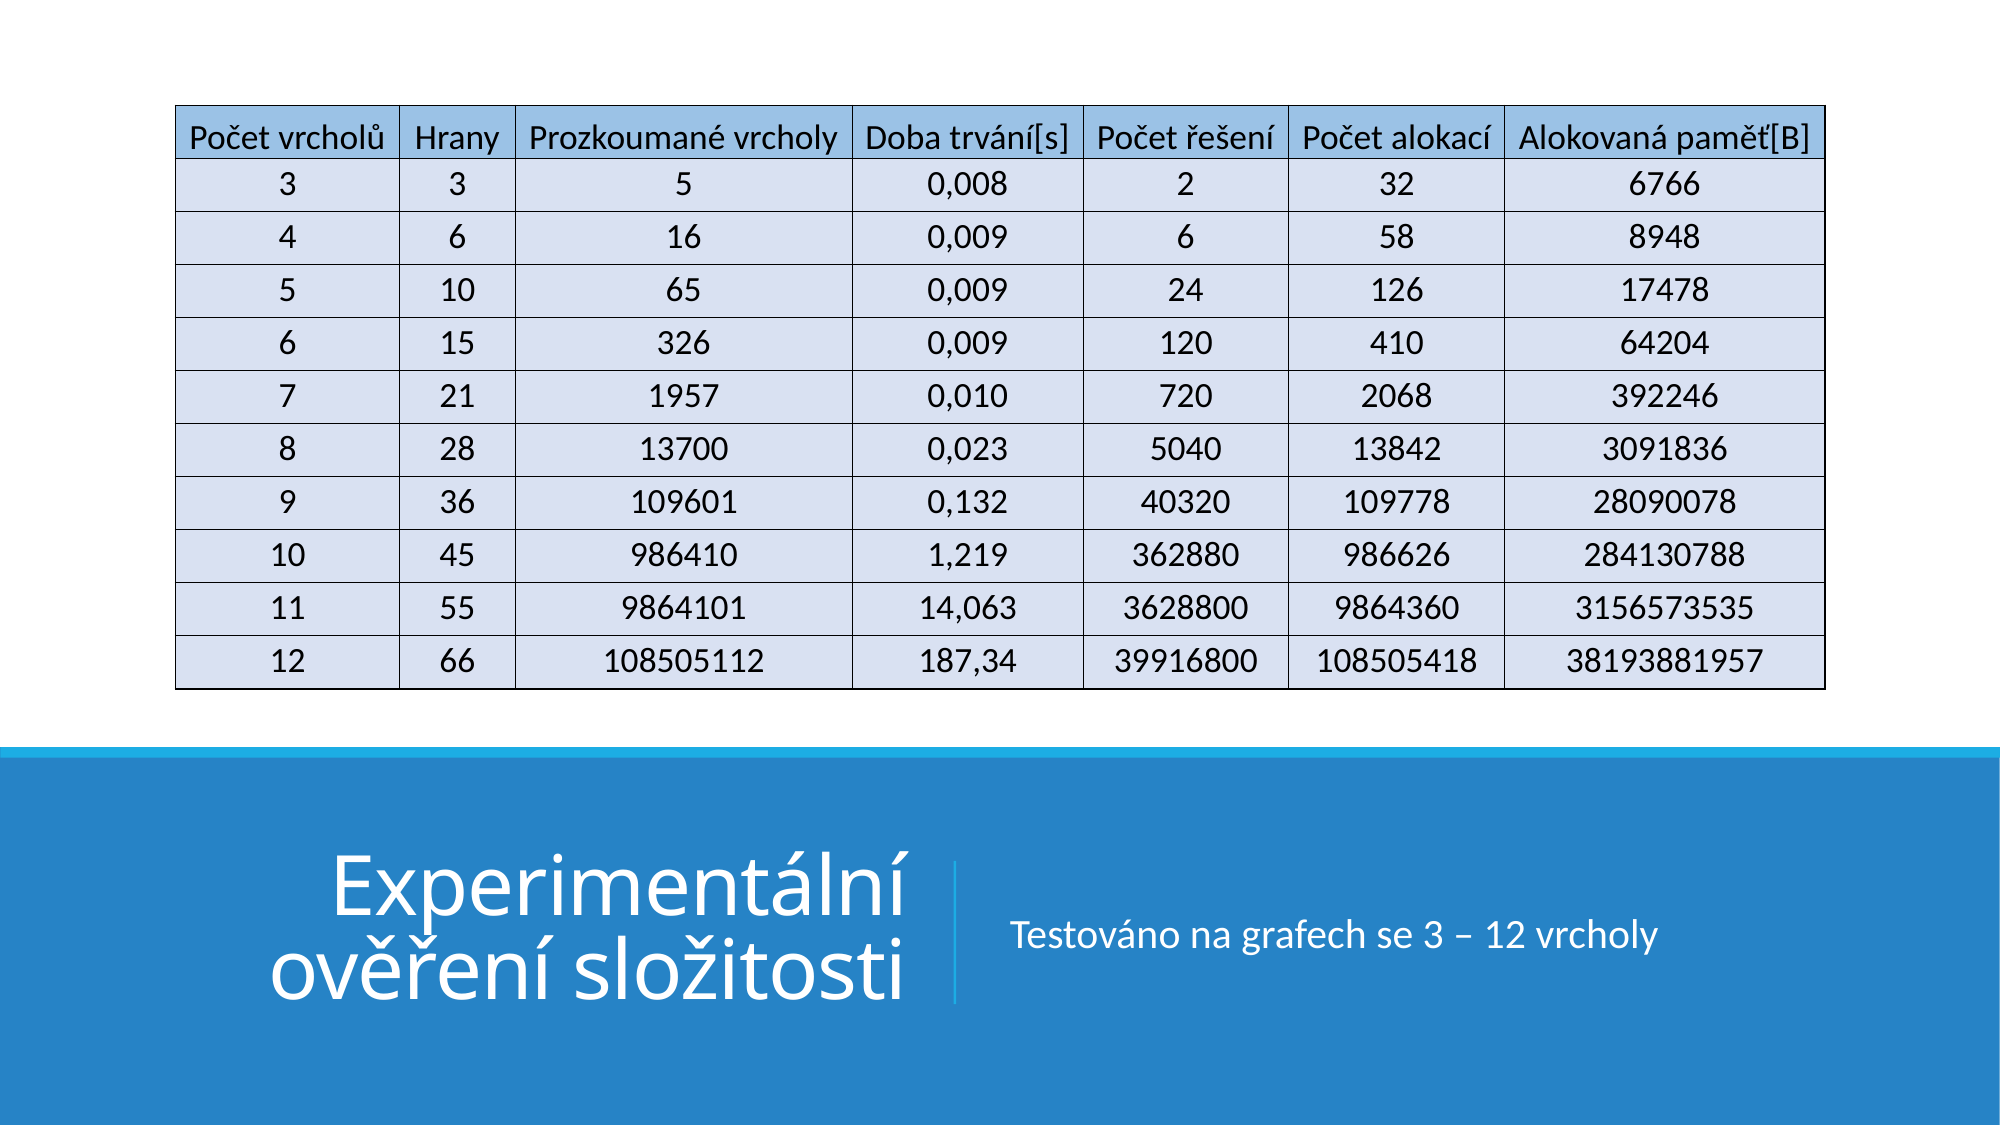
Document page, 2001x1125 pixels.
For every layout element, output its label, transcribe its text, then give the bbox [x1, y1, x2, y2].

table_cell 39916800 [1084, 636, 1288, 688]
table_cell 0,008 [853, 159, 1083, 211]
table_cell 3628800 [1084, 583, 1288, 635]
table_cell 14,063 [853, 583, 1083, 635]
list Testováno na grafech se 3 – 12 vrcholy [994, 804, 1896, 1060]
table_cell 0,009 [853, 212, 1083, 264]
table_header Hrany [400, 106, 515, 158]
table_header Počet řešení [1084, 106, 1288, 158]
table_cell 8 [176, 424, 399, 476]
table_cell 1,219 [853, 530, 1083, 582]
table_cell 38193881957 [1505, 636, 1824, 688]
table_cell 720 [1084, 371, 1288, 423]
table_cell 28090078 [1505, 477, 1824, 529]
table_cell 108505112 [516, 636, 852, 688]
table_cell 0,009 [853, 318, 1083, 370]
table_cell 6 [400, 212, 515, 264]
table_header Prozkoumané vrcholy [516, 106, 852, 158]
table_cell 1957 [516, 371, 852, 423]
table_cell 120 [1084, 318, 1288, 370]
table_cell 15 [400, 318, 515, 370]
table_cell 40320 [1084, 477, 1288, 529]
text_box [0, 0, 2000, 1125]
table_cell 10 [400, 265, 515, 317]
table_cell 13700 [516, 424, 852, 476]
table_cell 3 [400, 159, 515, 211]
table_cell 11 [176, 583, 399, 635]
table_cell 64204 [1505, 318, 1824, 370]
table_header Alokovaná paměť[B] [1505, 106, 1824, 158]
table_cell 65 [516, 265, 852, 317]
table_cell 284130788 [1505, 530, 1824, 582]
table_cell 5 [516, 159, 852, 211]
table_cell 3 [176, 159, 399, 211]
table_cell 21 [400, 371, 515, 423]
table_cell 3091836 [1505, 424, 1824, 476]
table_header Počet alokací [1289, 106, 1504, 158]
table_cell 24 [1084, 265, 1288, 317]
table_cell 0,009 [853, 265, 1083, 317]
table_cell 0,023 [853, 424, 1083, 476]
table_cell 45 [400, 530, 515, 582]
table_cell 2 [1084, 159, 1288, 211]
table_cell 109778 [1289, 477, 1504, 529]
table_cell 7 [176, 371, 399, 423]
table_cell 8948 [1505, 212, 1824, 264]
table_cell 362880 [1084, 530, 1288, 582]
table_cell 0,010 [853, 371, 1083, 423]
table_cell 187,34 [853, 636, 1083, 688]
table_header Doba trvání[s] [853, 106, 1083, 158]
table_cell 4 [176, 212, 399, 264]
table_cell 6 [1084, 212, 1288, 264]
table_cell 12 [176, 636, 399, 688]
table_cell 10 [176, 530, 399, 582]
table_cell 16 [516, 212, 852, 264]
table_cell 109601 [516, 477, 852, 529]
table_cell 108505418 [1289, 636, 1504, 688]
table_cell 6766 [1505, 159, 1824, 211]
table_cell 13842 [1289, 424, 1504, 476]
table_cell 410 [1289, 318, 1504, 370]
title Experimentální ověření složitosti [103, 804, 923, 1060]
table_cell 9864101 [516, 583, 852, 635]
table_cell 986410 [516, 530, 852, 582]
table_cell 2068 [1289, 371, 1504, 423]
table_cell 326 [516, 318, 852, 370]
table_cell 5 [176, 265, 399, 317]
table_cell 3156573535 [1505, 583, 1824, 635]
table_cell 0,132 [853, 477, 1083, 529]
table_cell 9 [176, 477, 399, 529]
table_header Počet vrcholů [176, 106, 399, 158]
table_cell 58 [1289, 212, 1504, 264]
table_cell 126 [1289, 265, 1504, 317]
table_cell 986626 [1289, 530, 1504, 582]
table_cell 6 [176, 318, 399, 370]
table_cell 32 [1289, 159, 1504, 211]
table_cell 36 [400, 477, 515, 529]
table_cell 66 [400, 636, 515, 688]
table_cell 9864360 [1289, 583, 1504, 635]
table_cell 5040 [1084, 424, 1288, 476]
table_cell 392246 [1505, 371, 1824, 423]
table_cell 17478 [1505, 265, 1824, 317]
table_cell 55 [400, 583, 515, 635]
table_cell 28 [400, 424, 515, 476]
